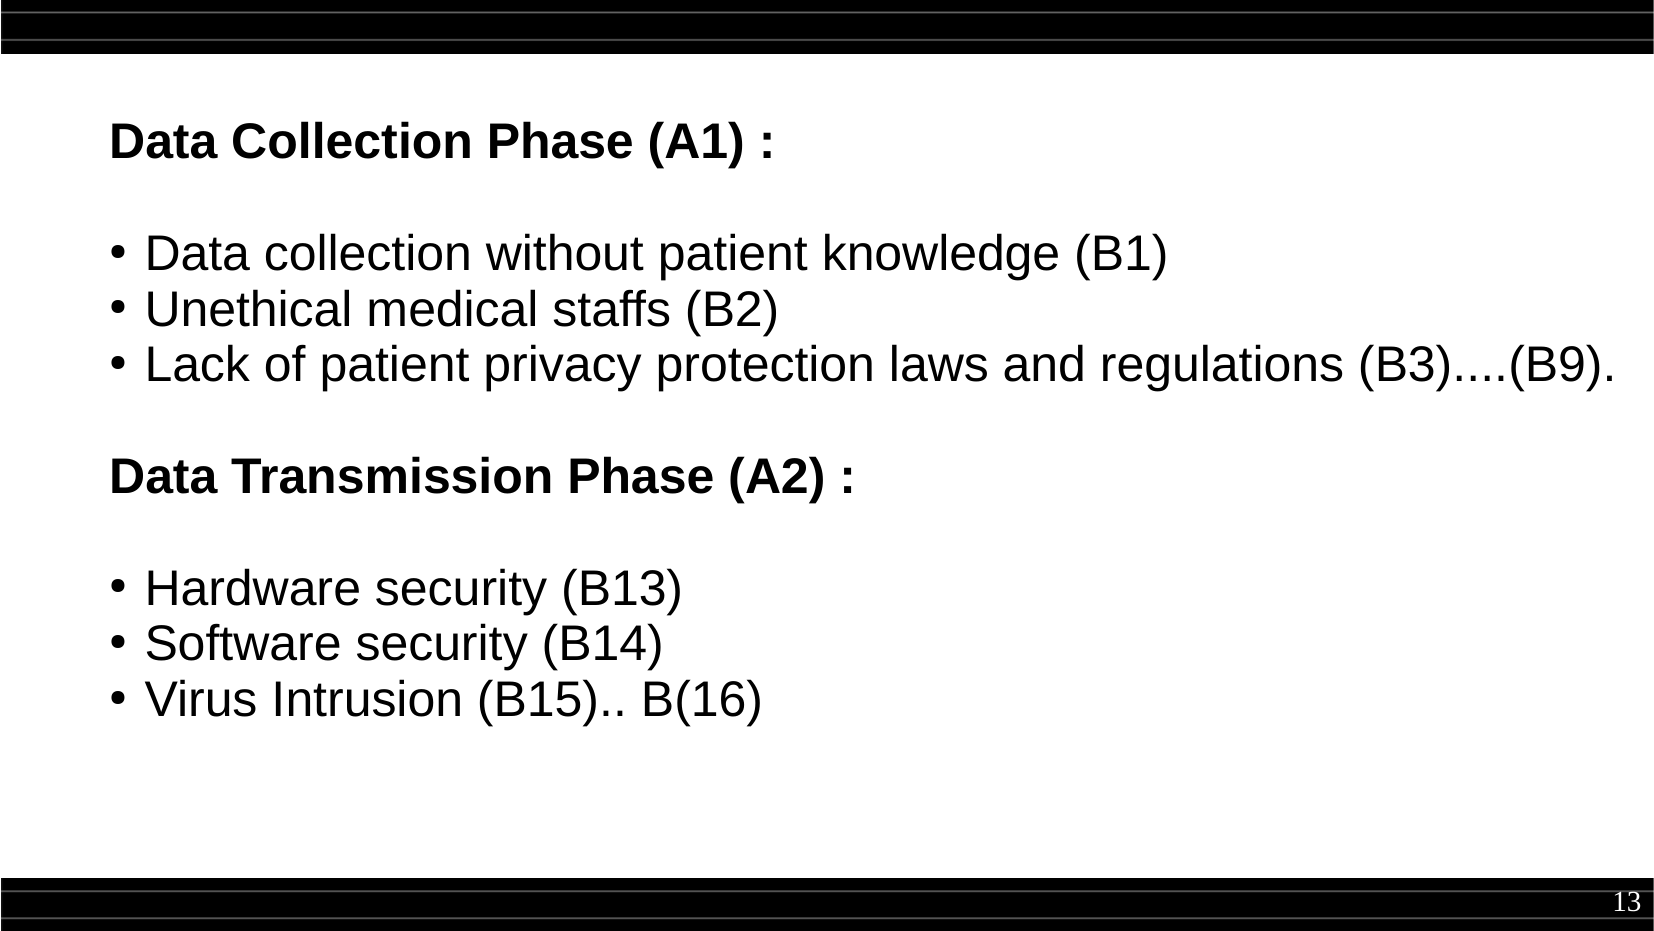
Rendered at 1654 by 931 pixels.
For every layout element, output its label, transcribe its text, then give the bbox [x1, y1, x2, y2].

picture [1, 878, 1654, 931]
text_box Data Collection Phase (A1) : Data collection without patient knowledge (B1) Unethical medical staffs (B2) Lack of patient privacy protection laws and regulations (B3)....(B9). Data Transmission Phase (A2) : Hardware security (B13) Software security (B14) Virus Intrusion (B15).. B(16) [94, 106, 1633, 846]
picture [1, 0, 1654, 54]
